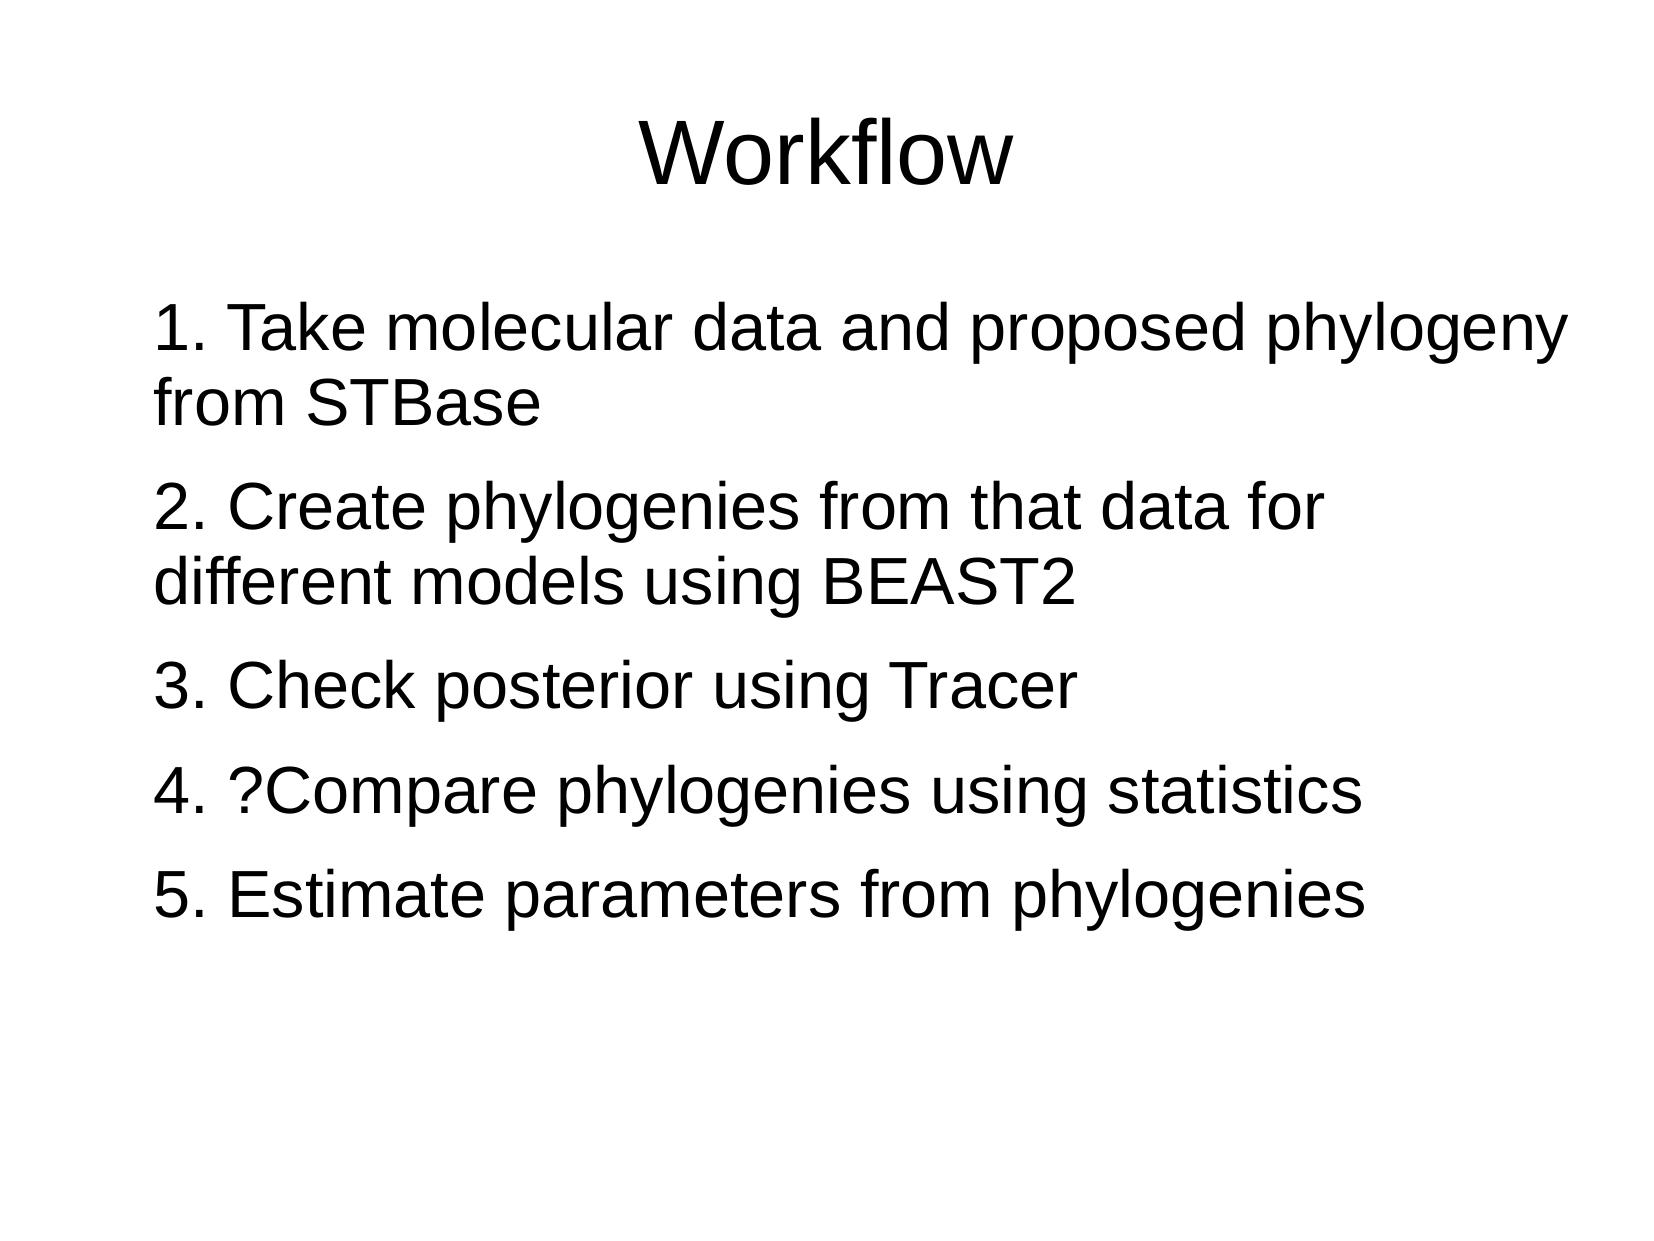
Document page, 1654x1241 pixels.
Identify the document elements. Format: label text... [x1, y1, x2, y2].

list 1. Take molecular data and proposed phylogeny from STBase 2. Create phylogenies from that data for different models using BEAST2 3. Check posterior using Tracer 4. ?Compare phylogenies using statistics 5. Estimate parameters from phylogenies [82, 290, 1571, 1010]
title Workflow [82, 49, 1571, 257]
